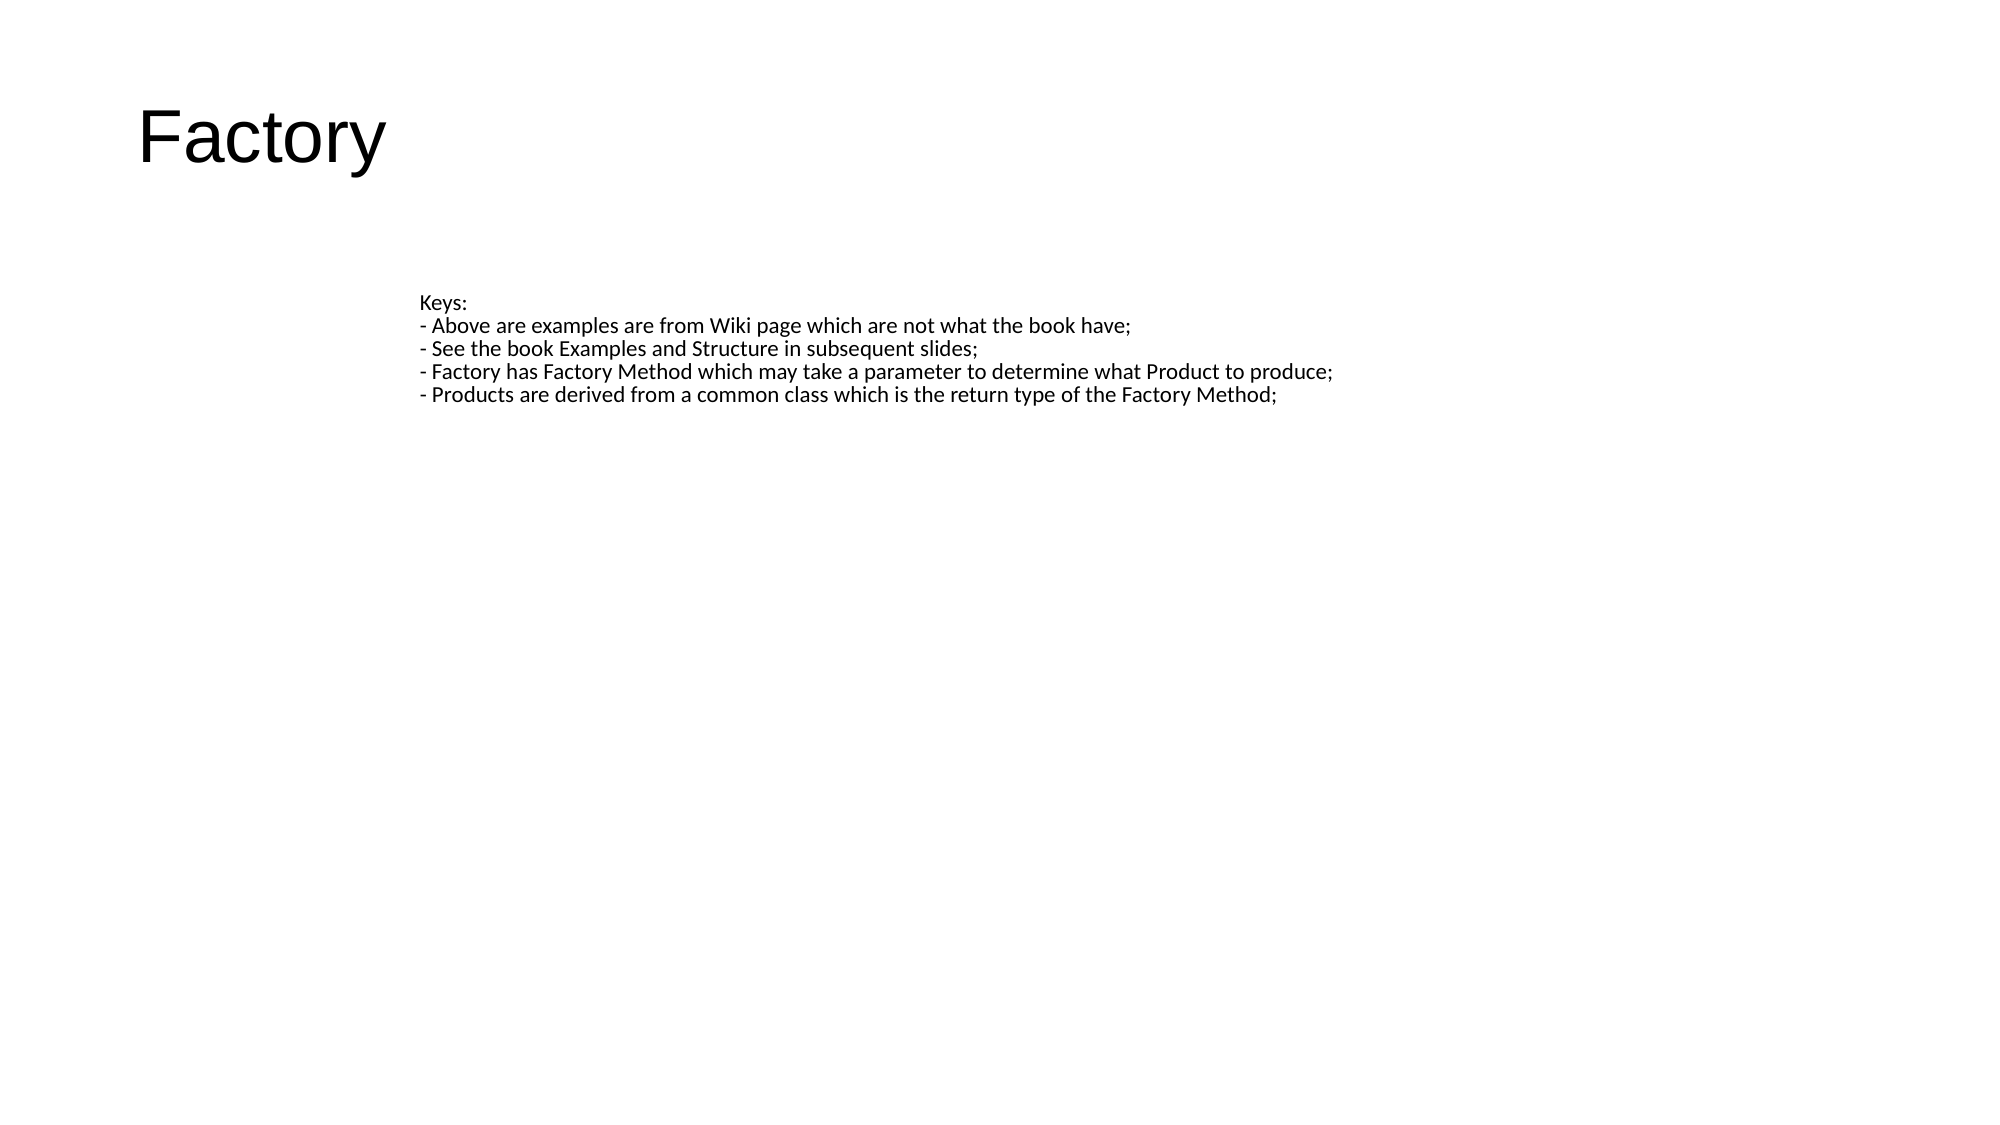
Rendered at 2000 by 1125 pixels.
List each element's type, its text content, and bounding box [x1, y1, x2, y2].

title Factory [137, 75, 421, 196]
text_box Keys: - Above are examples are from Wiki page which are not what the book have; - See the book Examples and Structure in subsequent slides; - Factory has Factory Method which may take a parameter to determine what Product to produce; - Products are derived from a common class which is the return type of the Factory Method; [405, 285, 1711, 556]
